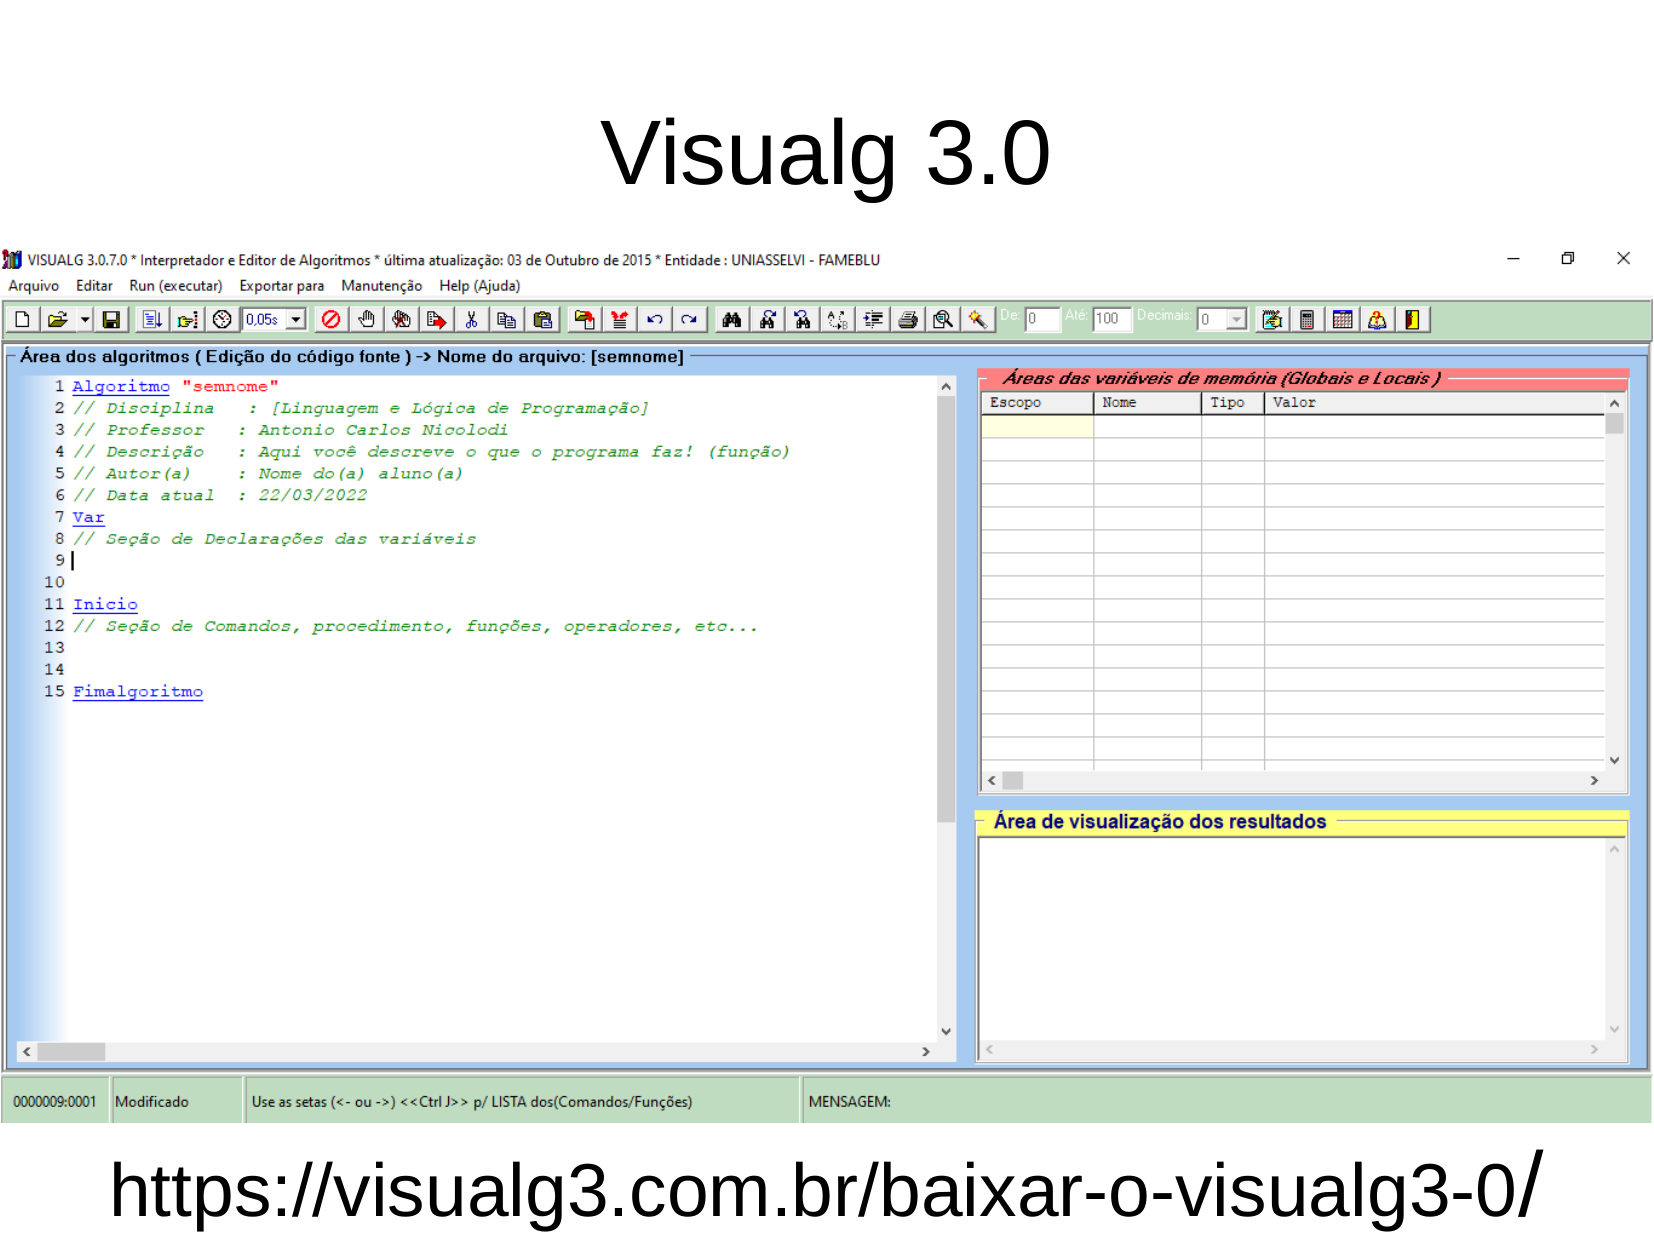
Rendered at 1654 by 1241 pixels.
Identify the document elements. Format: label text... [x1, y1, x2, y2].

title Visualg 3.0 [82, 49, 1571, 246]
title https://visualg3.com.br/baixar-o-visualg3-0/ [82, 1080, 1571, 1241]
picture [0, 246, 1654, 1123]
